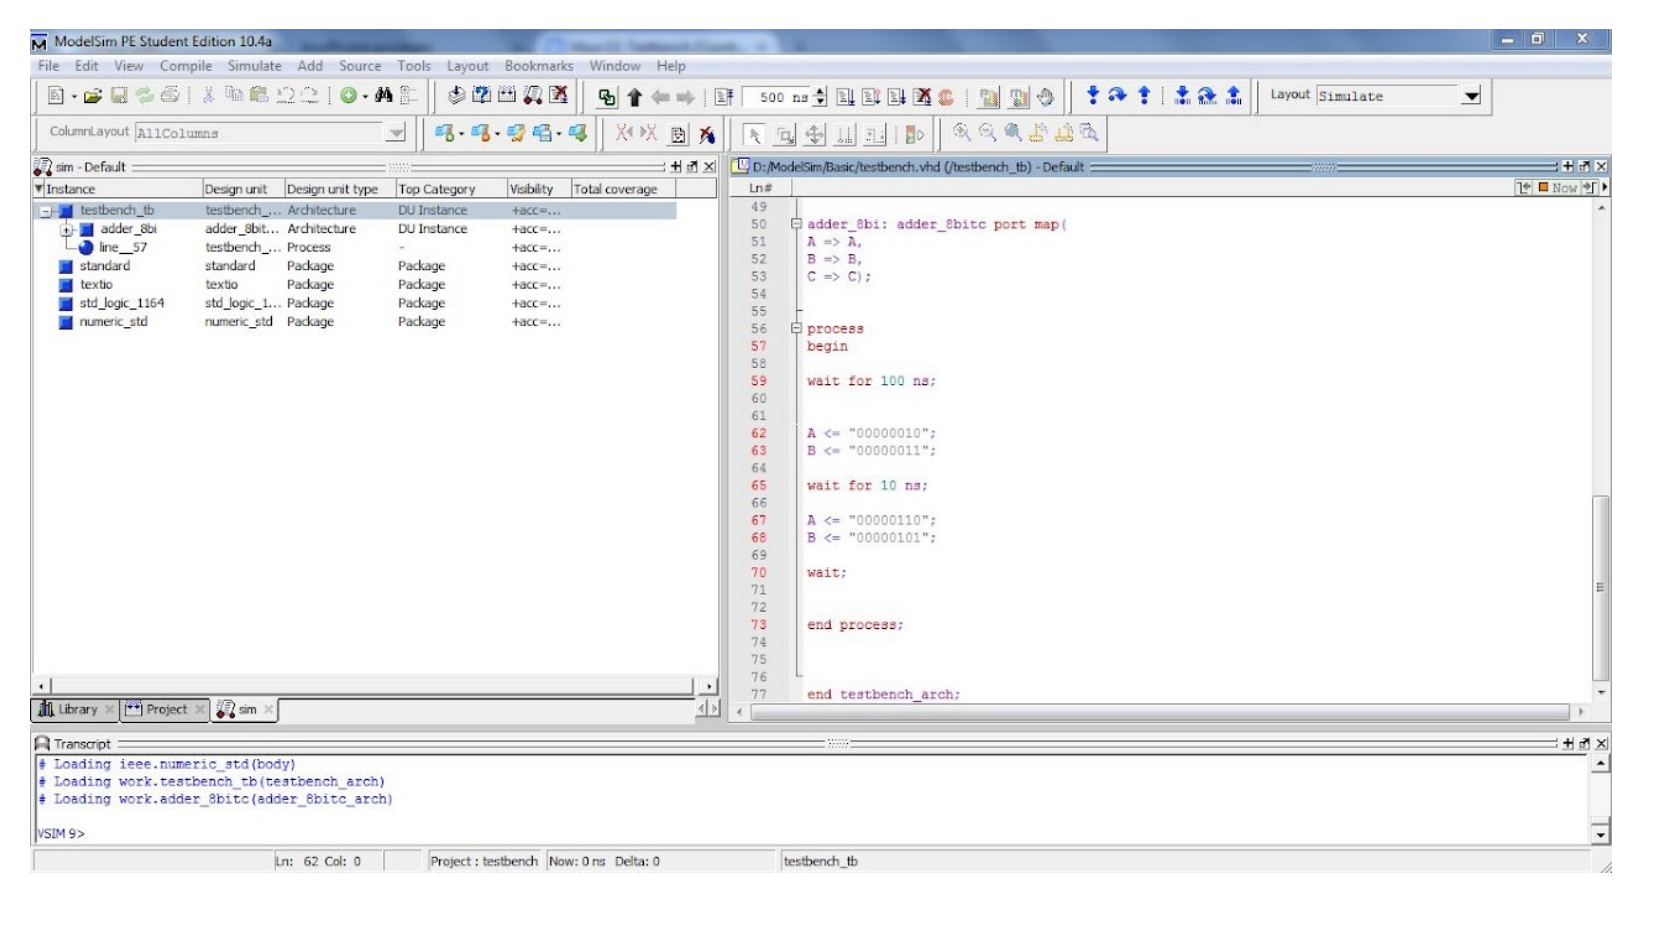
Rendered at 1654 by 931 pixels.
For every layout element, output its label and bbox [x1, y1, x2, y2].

picture [30, 29, 1612, 873]
